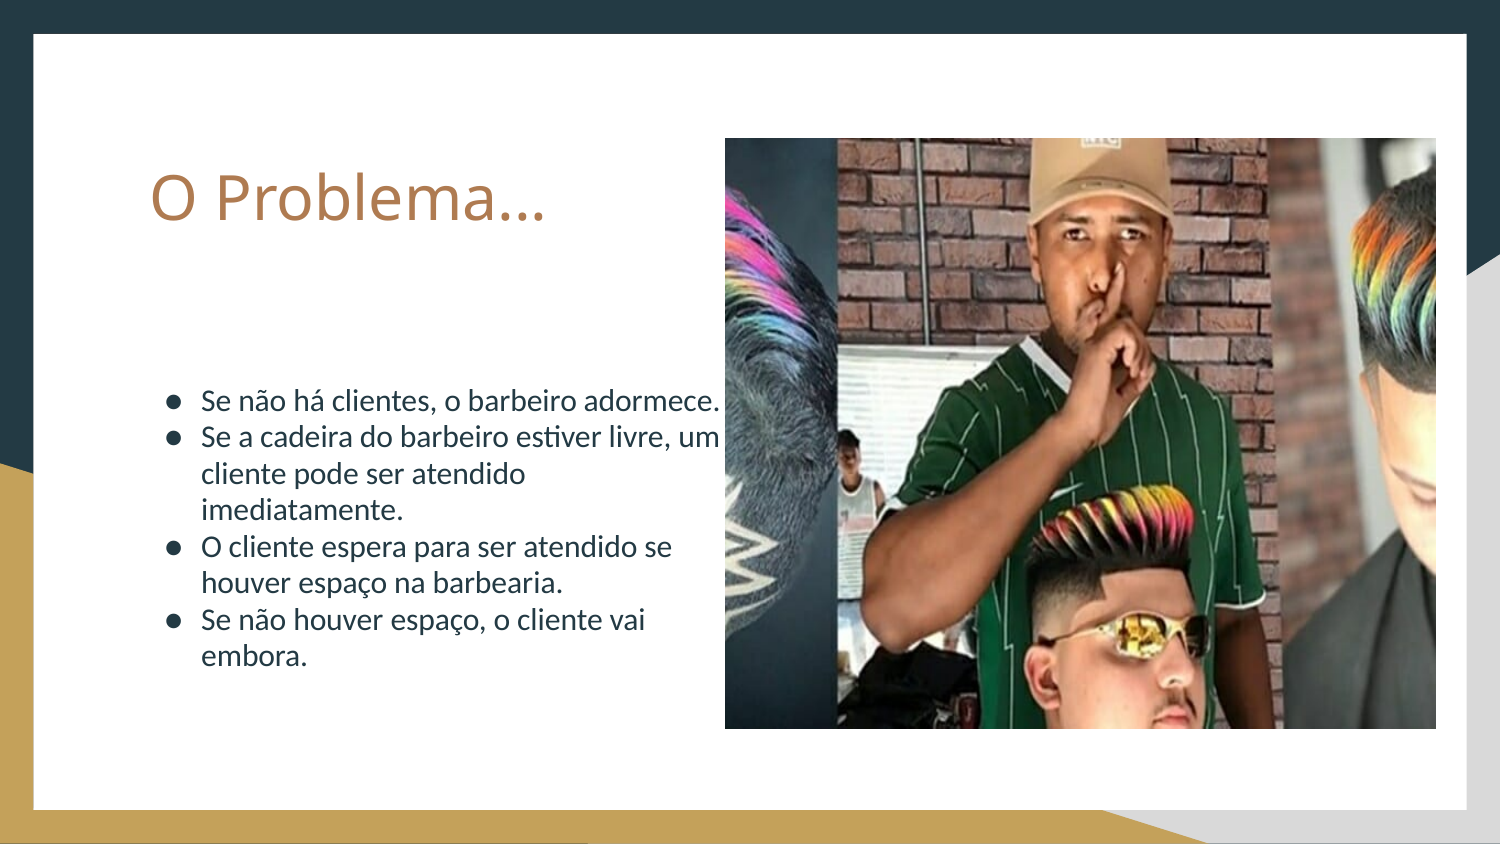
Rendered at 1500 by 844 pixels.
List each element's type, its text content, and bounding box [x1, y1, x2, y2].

title O Problema... [134, 138, 725, 296]
picture [725, 138, 1436, 729]
list Se não há clientes, o barbeiro adormece. Se a cadeira do barbeiro estiver livre, um cliente pode ser atendido imediatamente. O cliente espera para ser atendido se houver espaço na barbearia. Se não houver espaço, o cliente vai embora. [134, 367, 725, 729]
